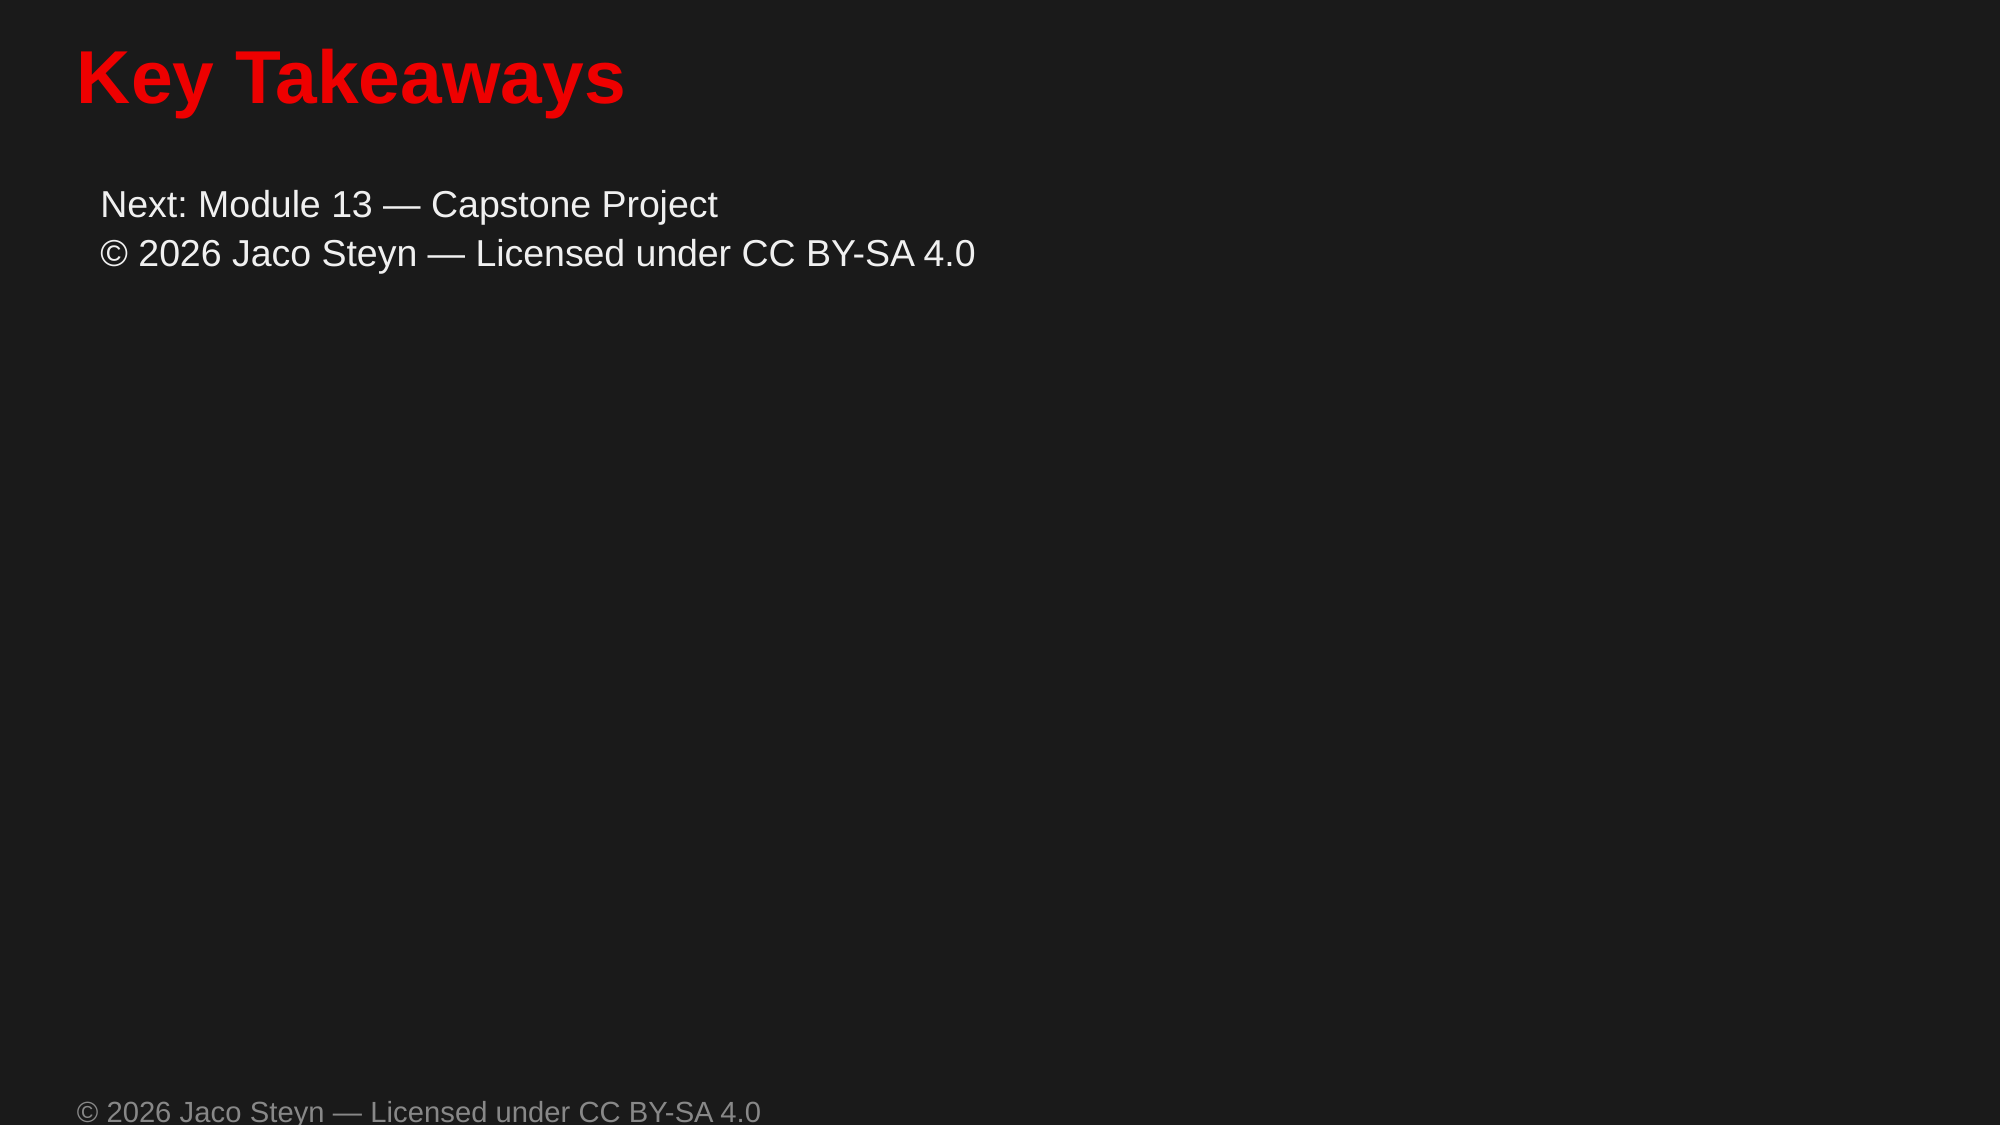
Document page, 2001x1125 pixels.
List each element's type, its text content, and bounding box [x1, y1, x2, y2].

text_box Key Takeaways [59, 23, 1942, 154]
text_box © 2026 Jaco Steyn — Licensed under CC BY-SA 4.0 [59, 1083, 1942, 1120]
text_box Next: Module 13 — Capstone Project © 2026 Jaco Steyn — Licensed under CC BY-SA 4.0 [59, 171, 1942, 1083]
